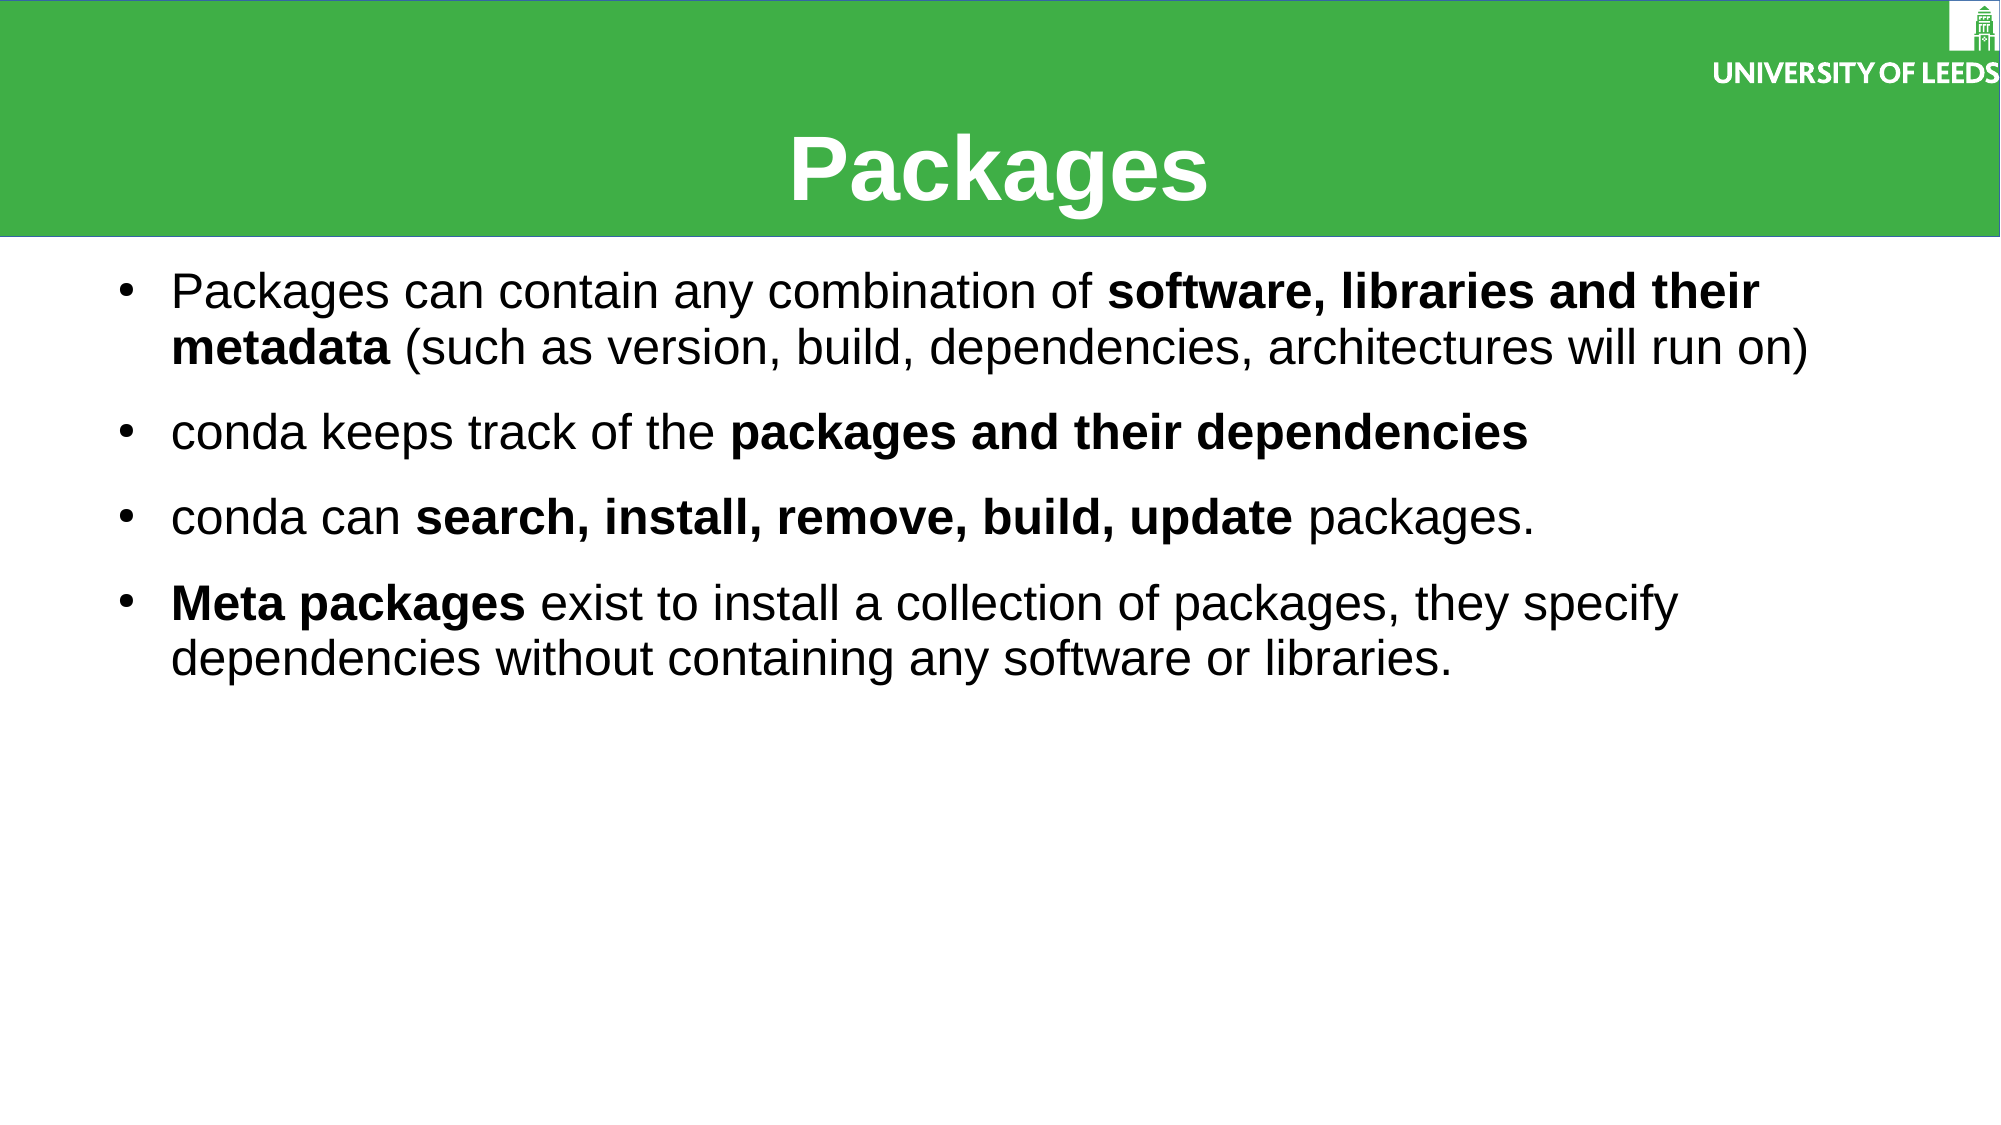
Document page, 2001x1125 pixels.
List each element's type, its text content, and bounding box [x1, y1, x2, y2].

title Packages [137, 59, 1863, 263]
list Packages can contain any combination of software, libraries and their metadata (such as version, build, dependencies, architectures will run on) conda keeps track of the packages and their dependencies conda can search, install, remove, build, update packages. Meta packages exist to install a collection of packages, they specify dependencies without containing any software or libraries. [99, 263, 1920, 1063]
text_box [1863, 85, 2000, 237]
picture [1712, 0, 2000, 85]
text_box [0, 0, 1712, 237]
